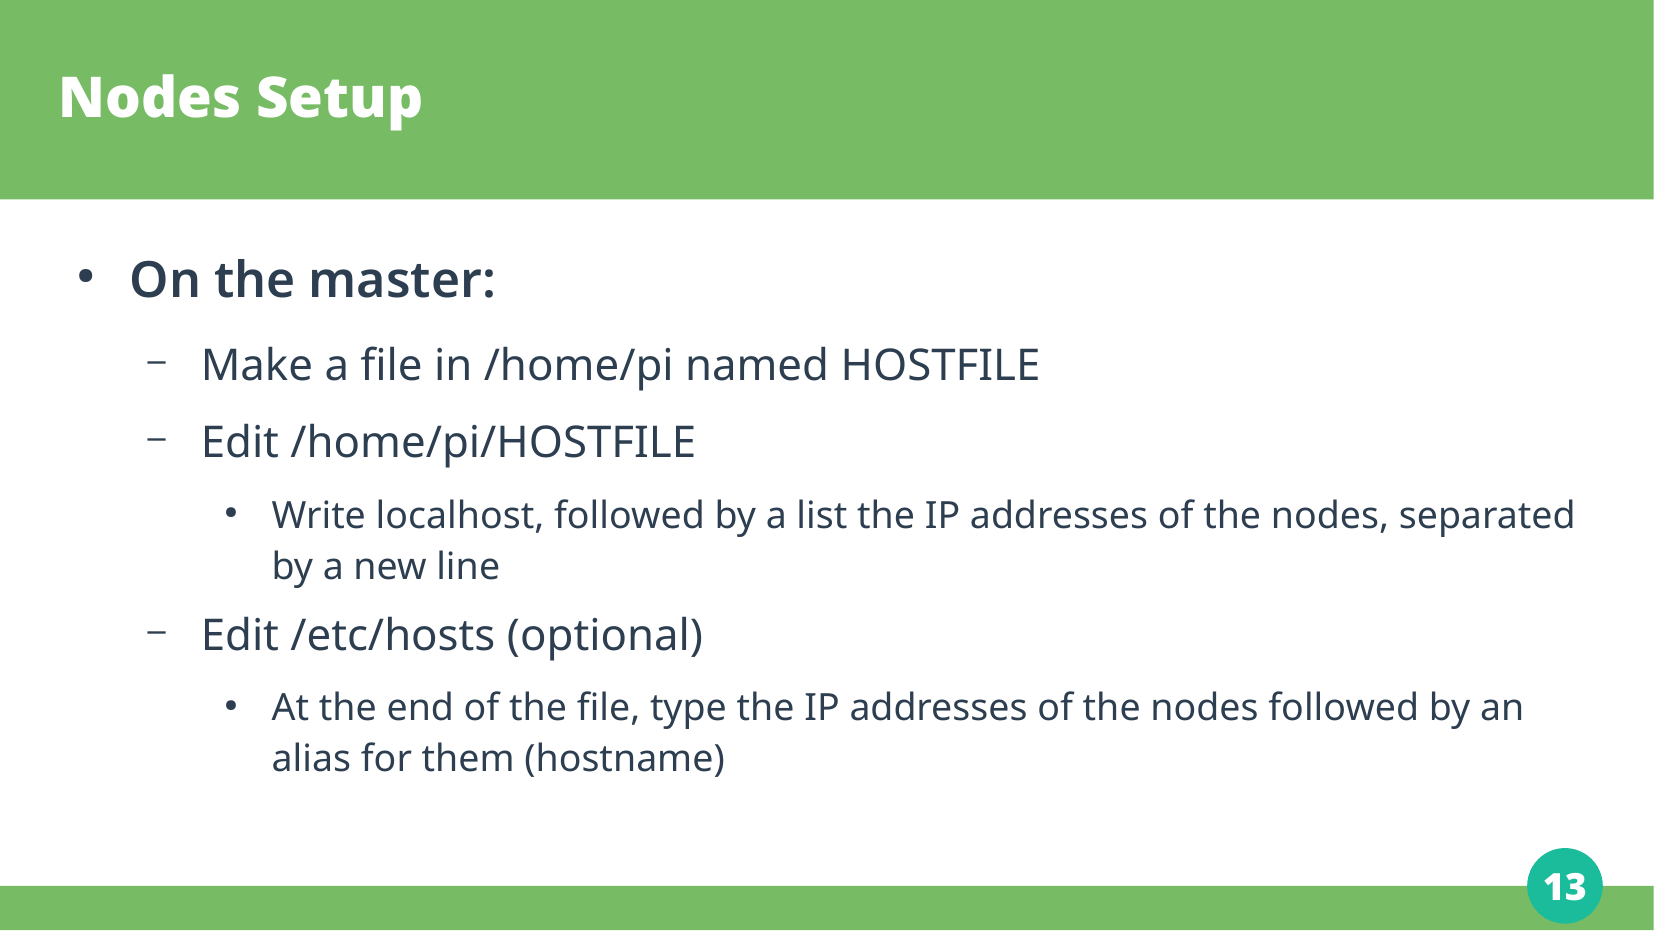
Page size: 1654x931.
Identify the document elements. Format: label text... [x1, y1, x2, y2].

title Nodes Setup [59, 37, 1595, 155]
list On the master: Make a file in /home/pi named HOSTFILE Edit /home/pi/HOSTFILE Write localhost, followed by a list the IP addresses of the nodes, separated by a new line Edit /etc/hosts (optional) At the end of the file, type the IP addresses of the nodes followed by an alias for them (hostname) [59, 243, 1595, 864]
